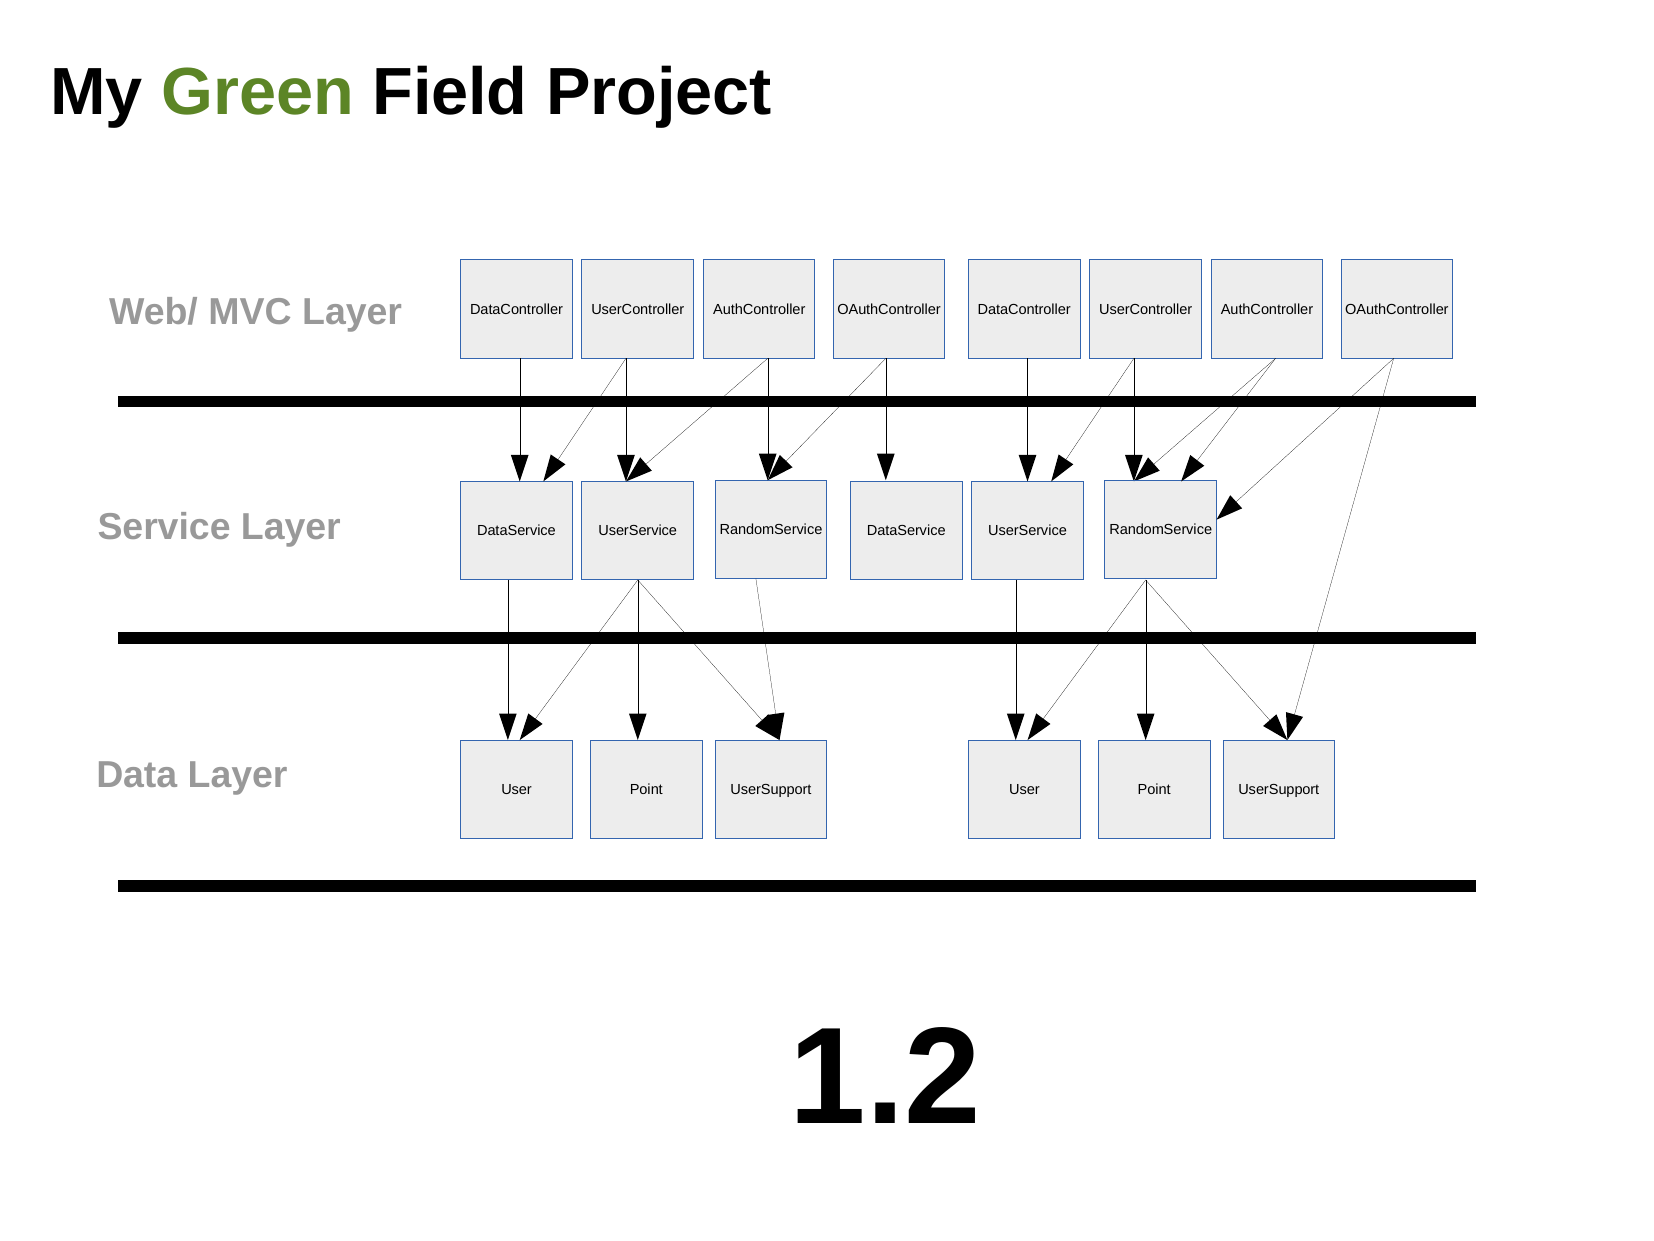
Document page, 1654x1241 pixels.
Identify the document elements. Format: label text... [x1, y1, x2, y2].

text_box UserService [581, 481, 694, 580]
text_box Web/ MVC Layer [94, 283, 417, 341]
text_box RandomService [715, 480, 827, 579]
text_box AuthController [703, 259, 815, 359]
text_box 1.2 [774, 992, 996, 1161]
text_box Point [1098, 740, 1211, 839]
text_box DataService [850, 481, 963, 580]
text_box DataController [968, 259, 1081, 359]
text_box DataController [460, 259, 573, 359]
text_box DataService [460, 481, 573, 580]
text_box Service Layer [82, 498, 356, 556]
text_box User [968, 740, 1081, 839]
text_box My Green Field Project [35, 47, 789, 137]
text_box OAuthController [1341, 259, 1453, 359]
text_box RandomService [1104, 480, 1217, 579]
text_box UserController [581, 259, 694, 359]
text_box Data Layer [81, 746, 303, 804]
text_box UserService [971, 481, 1084, 580]
text_box UserController [1089, 259, 1202, 359]
text_box User [460, 740, 573, 839]
text_box AuthController [1211, 259, 1323, 359]
text_box UserSupport [1223, 740, 1335, 839]
text_box OAuthController [833, 259, 945, 359]
text_box Point [590, 740, 703, 839]
text_box UserSupport [715, 740, 827, 839]
